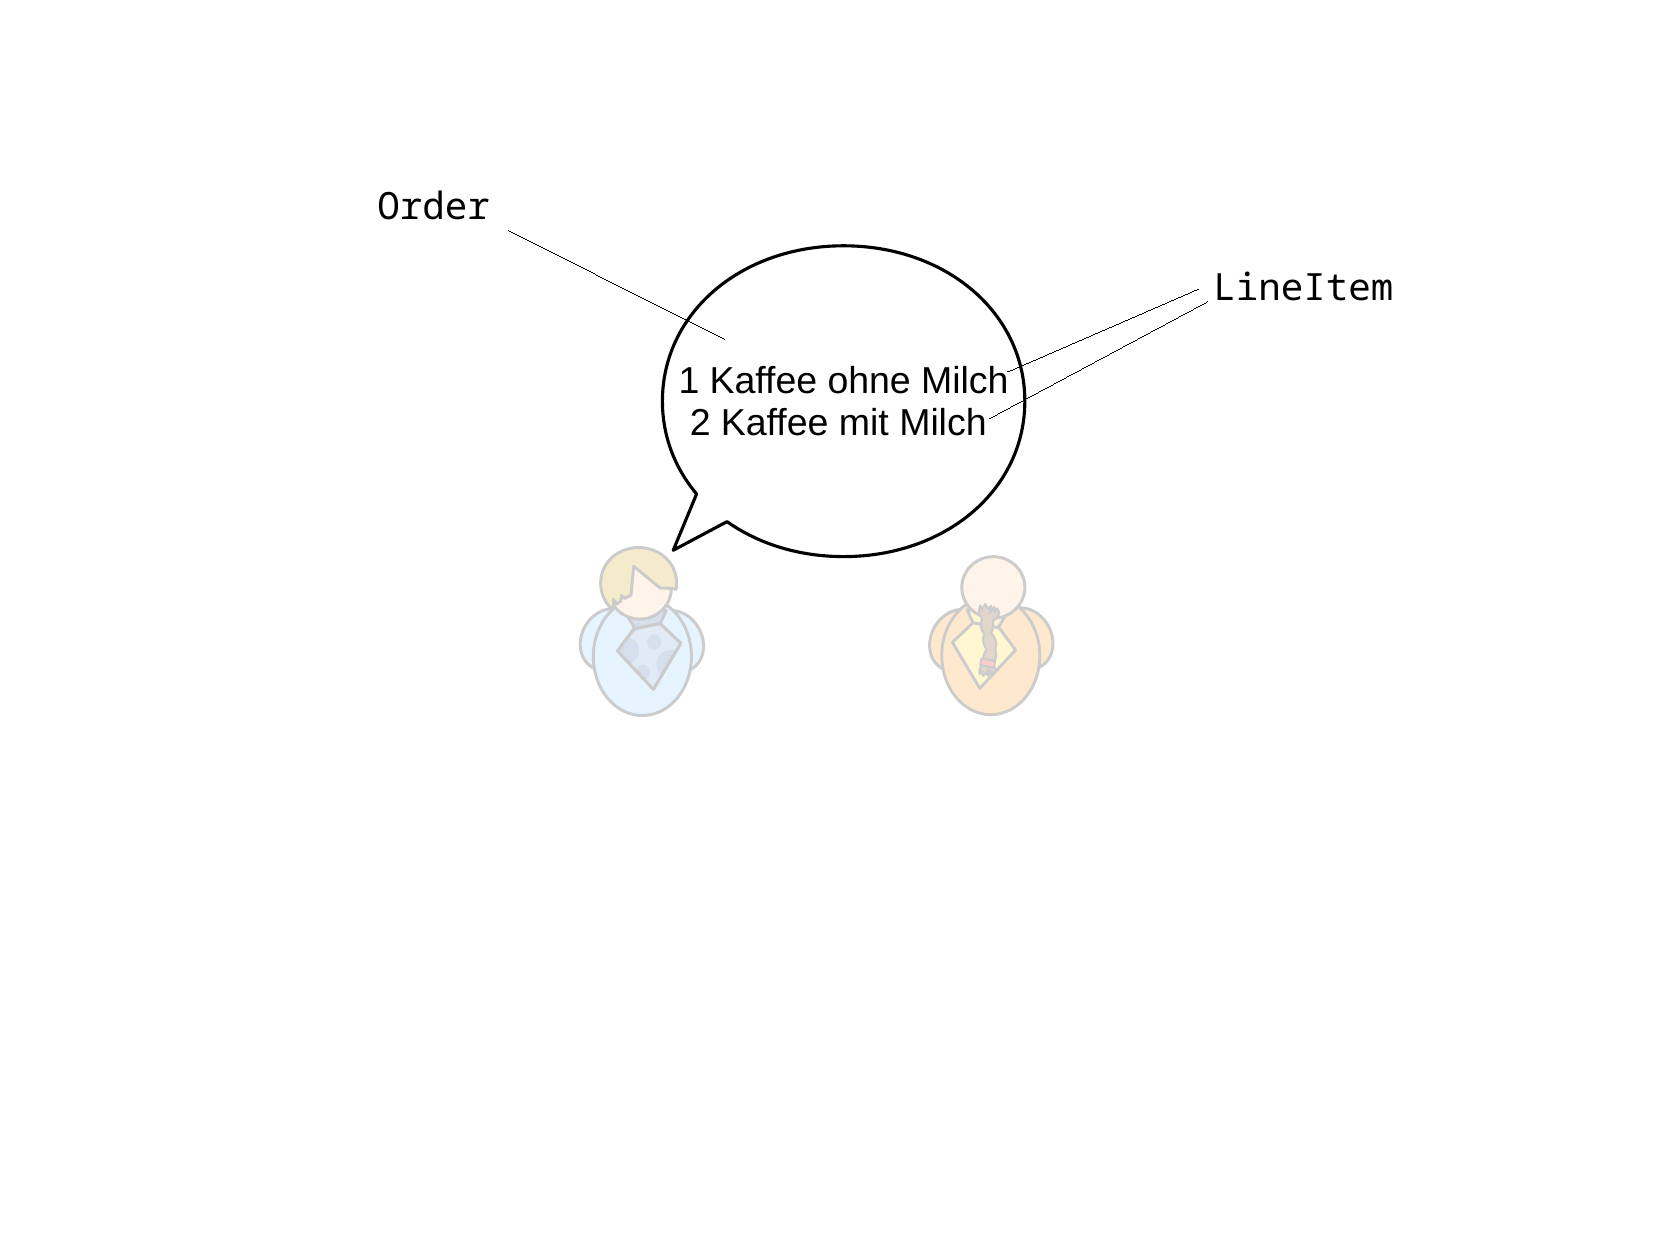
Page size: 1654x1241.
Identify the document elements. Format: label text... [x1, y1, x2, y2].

text_box [0, 0, 1654, 1241]
text_box LineItem [1198, 253, 1419, 356]
text_box 1 Kaffee ohne Milch 2 Kaffee mit Milch [662, 245, 1025, 557]
text_box Order [362, 172, 550, 231]
